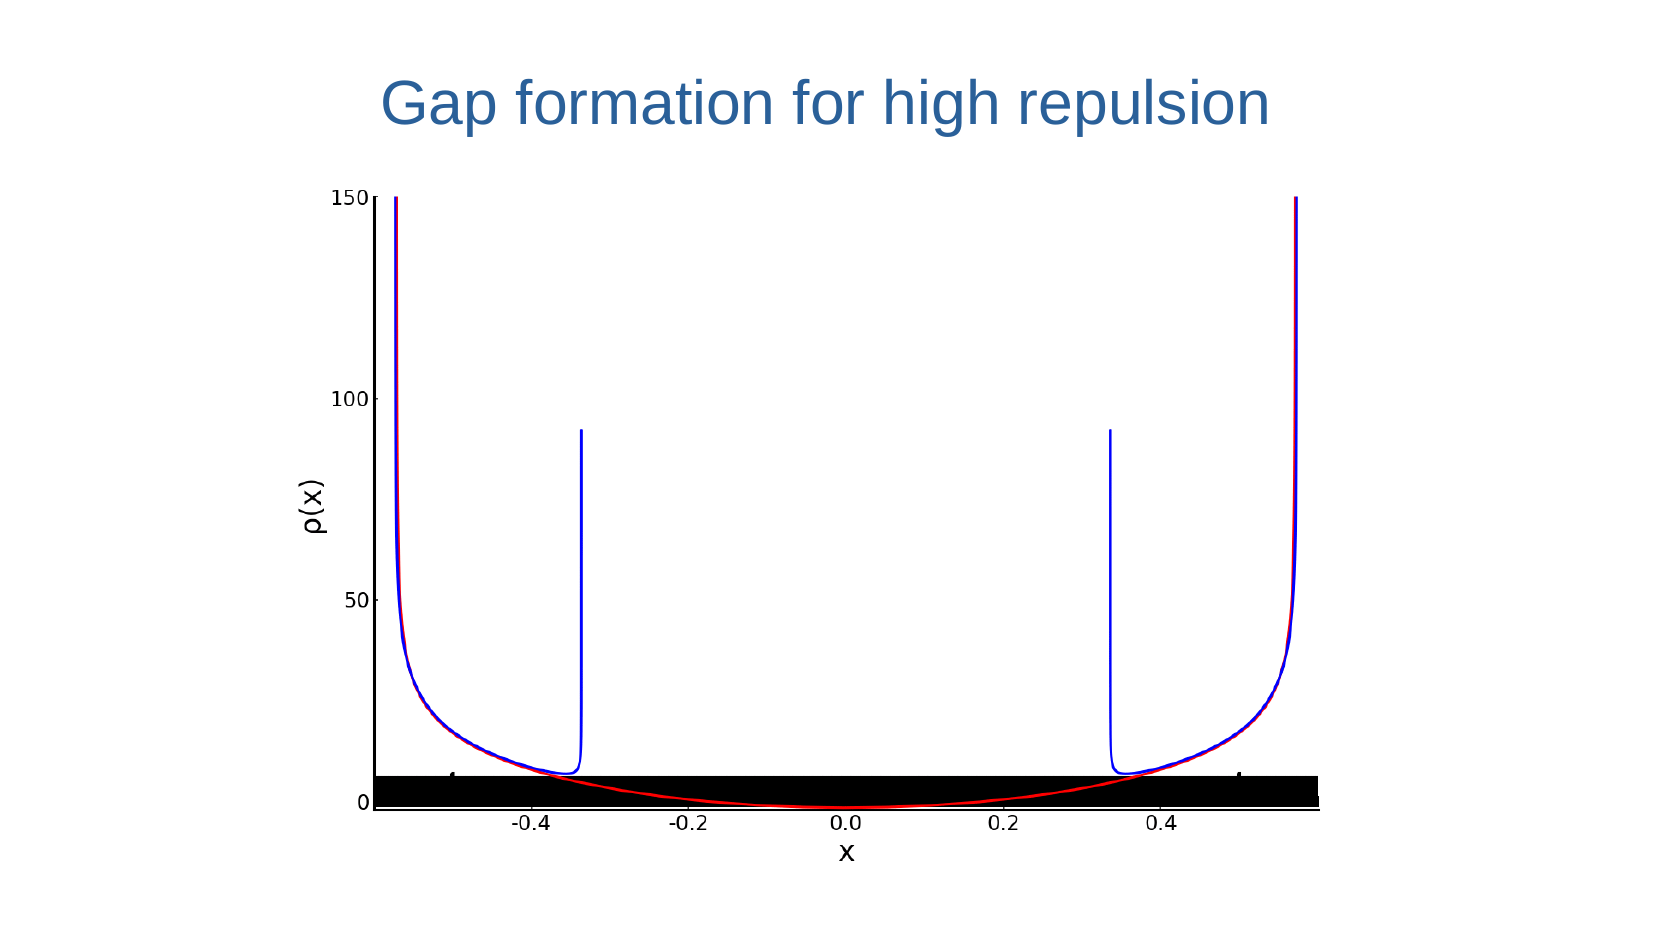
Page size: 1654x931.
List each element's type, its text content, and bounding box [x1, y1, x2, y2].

picture [293, 185, 1321, 871]
title Gap formation for high repulsion [82, 25, 1571, 181]
